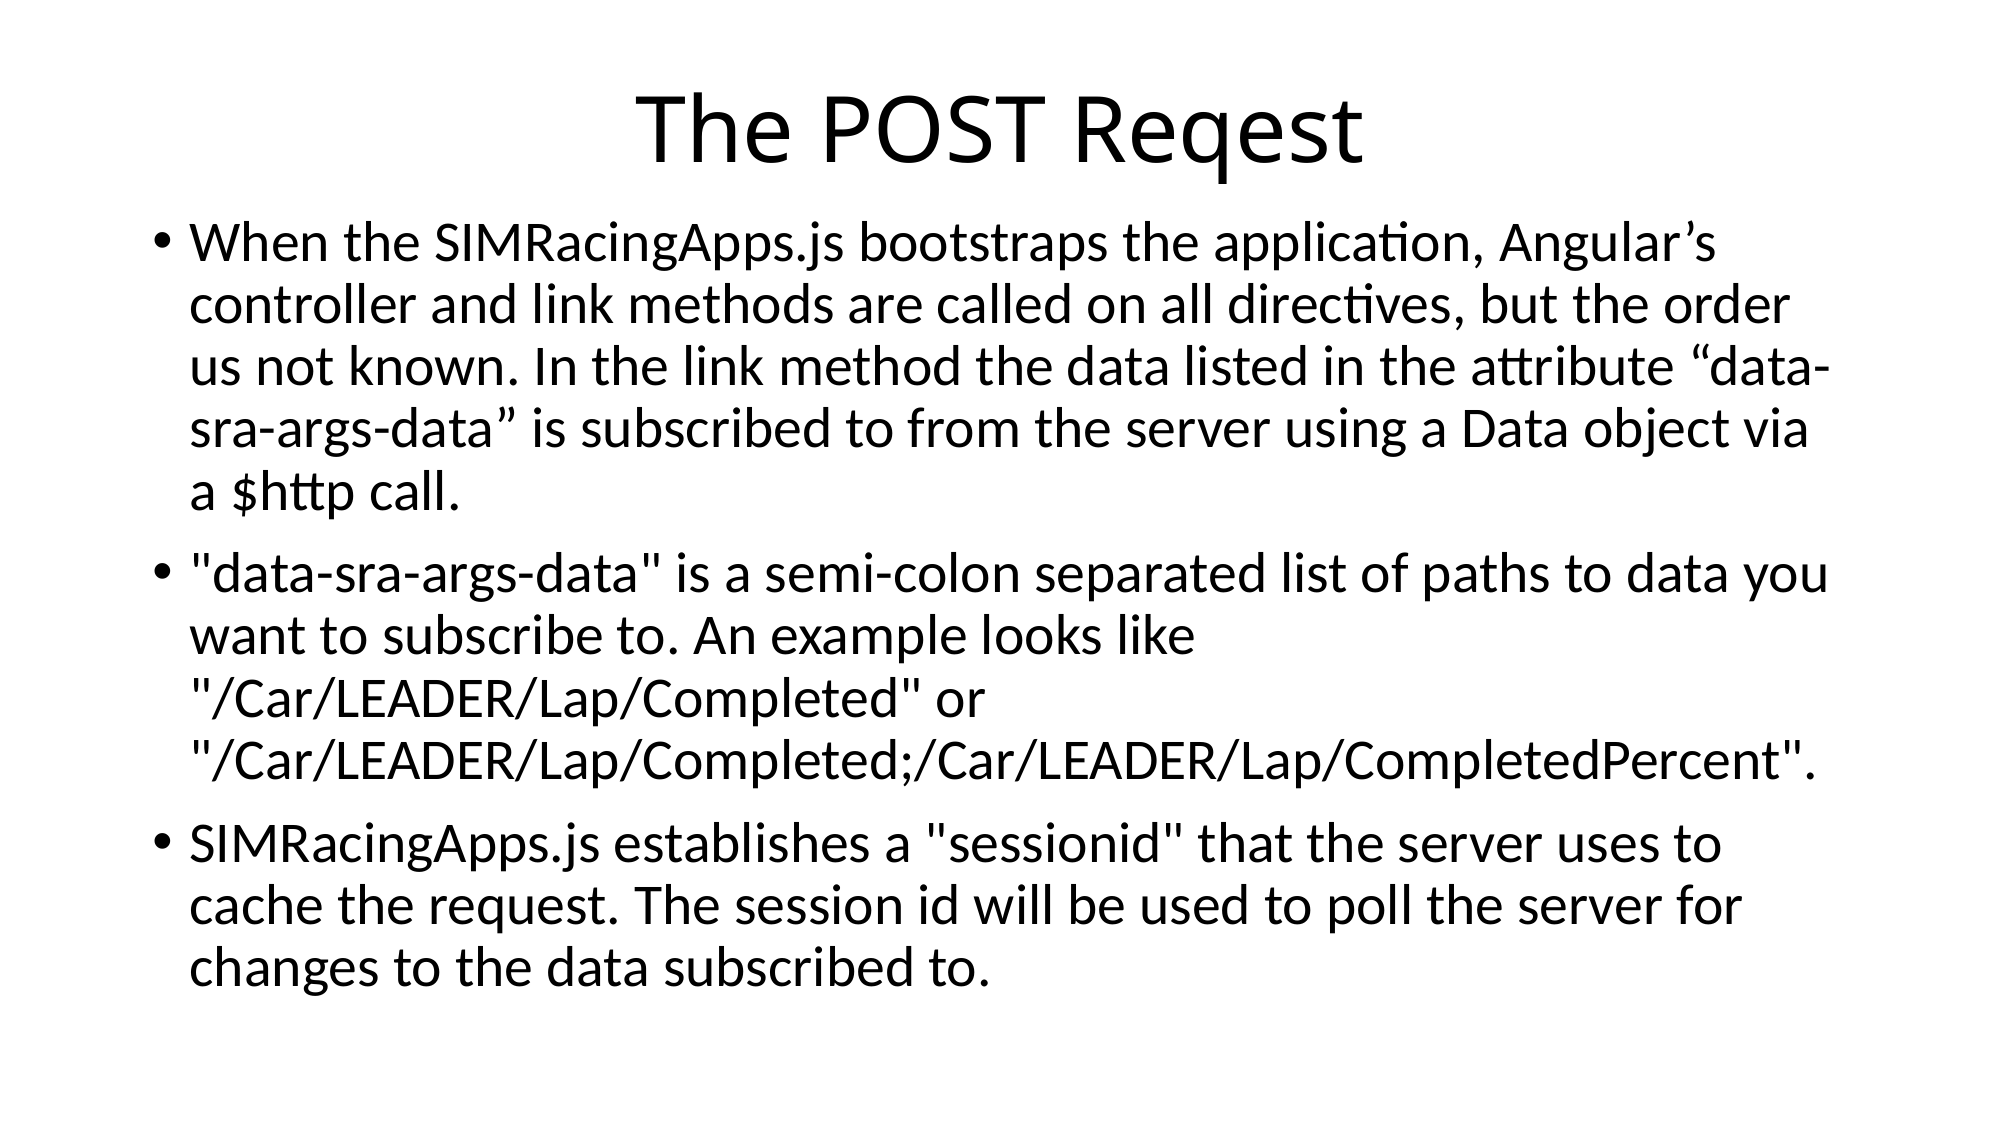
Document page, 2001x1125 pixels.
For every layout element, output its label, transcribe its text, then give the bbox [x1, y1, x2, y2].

list When the SIMRacingApps.js bootstraps the application, Angular’s controller and link methods are called on all directives, but the order us not known. In the link method the data listed in the attribute “data-sra-args-data” is subscribed to from the server using a Data object via a $http call. "data-sra-args-data" is a semi-colon separated list of paths to data you want to subscribe to. An example looks like "/Car/LEADER/Lap/Completed" or "/Car/LEADER/Lap/Completed;/Car/LEADER/Lap/CompletedPercent". SIMRacingApps.js establishes a "sessionid" that the server uses to cache the request. The session id will be used to poll the server for changes to the data subscribed to. [137, 204, 1863, 1014]
title The POST Reqest [137, 59, 1863, 192]
